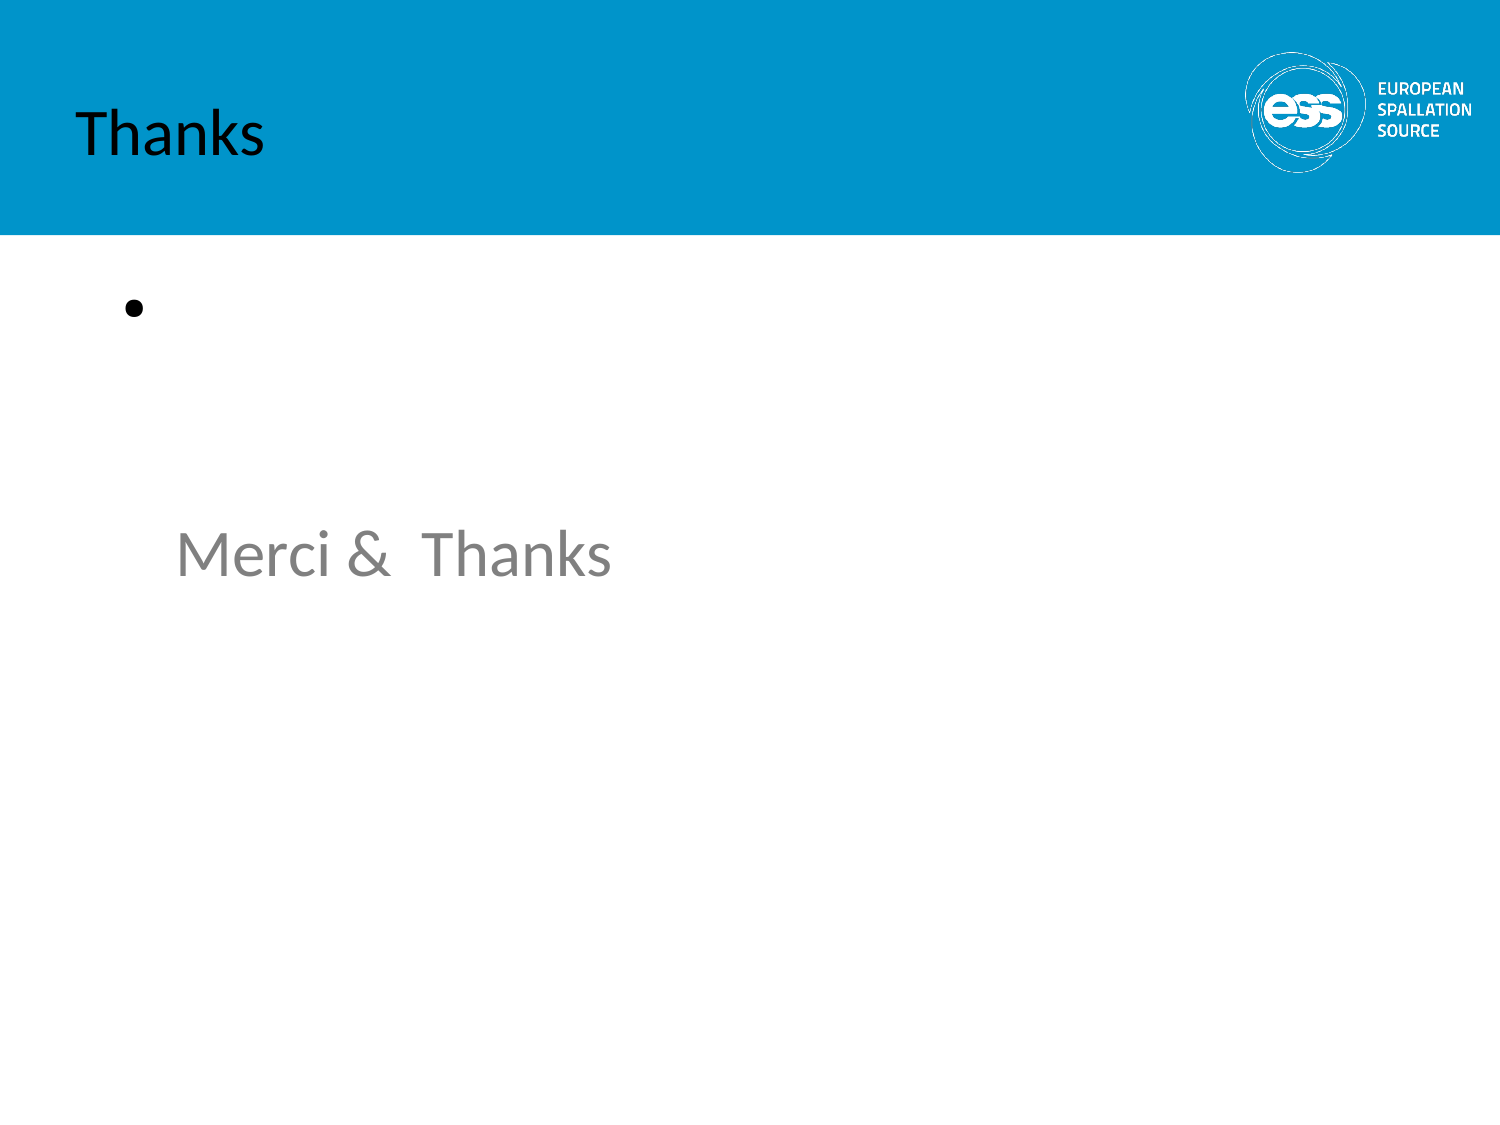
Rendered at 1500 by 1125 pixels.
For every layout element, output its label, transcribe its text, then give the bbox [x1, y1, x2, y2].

picture [1409, 104, 1415, 115]
picture [1443, 86, 1450, 93]
picture [1454, 83, 1458, 94]
picture [1400, 83, 1407, 94]
picture [1436, 104, 1444, 115]
picture [1418, 104, 1423, 115]
picture [1264, 94, 1342, 127]
list Merci & Thanks [90, 262, 1441, 1005]
picture [1422, 125, 1428, 134]
picture [1389, 104, 1393, 115]
picture [1423, 83, 1430, 94]
picture [1379, 83, 1385, 94]
picture [1432, 125, 1438, 136]
title Thanks [75, 45, 1247, 233]
picture [1398, 109, 1406, 115]
